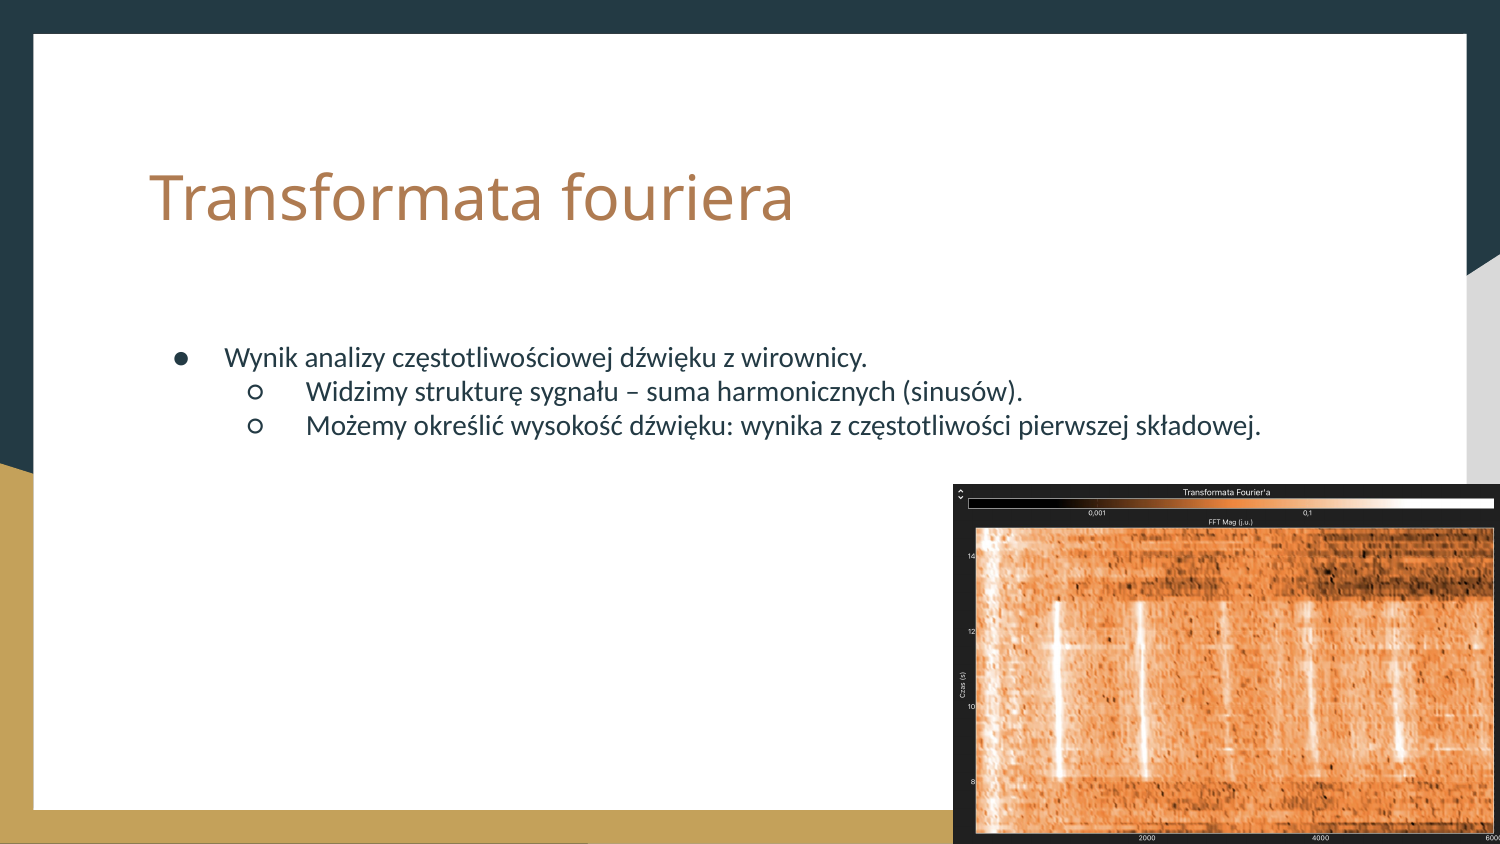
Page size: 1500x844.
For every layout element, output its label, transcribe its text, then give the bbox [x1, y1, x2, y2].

title Transformata fouriera [134, 138, 1366, 296]
list Wynik analizy częstotliwościowej dźwięku z wirownicy. Widzimy strukturę sygnału – suma harmonicznych (sinusów). Możemy określić wysokość dźwięku: wynika z częstotliwości pierwszej składowej. [134, 326, 1366, 729]
picture [953, 484, 1500, 844]
